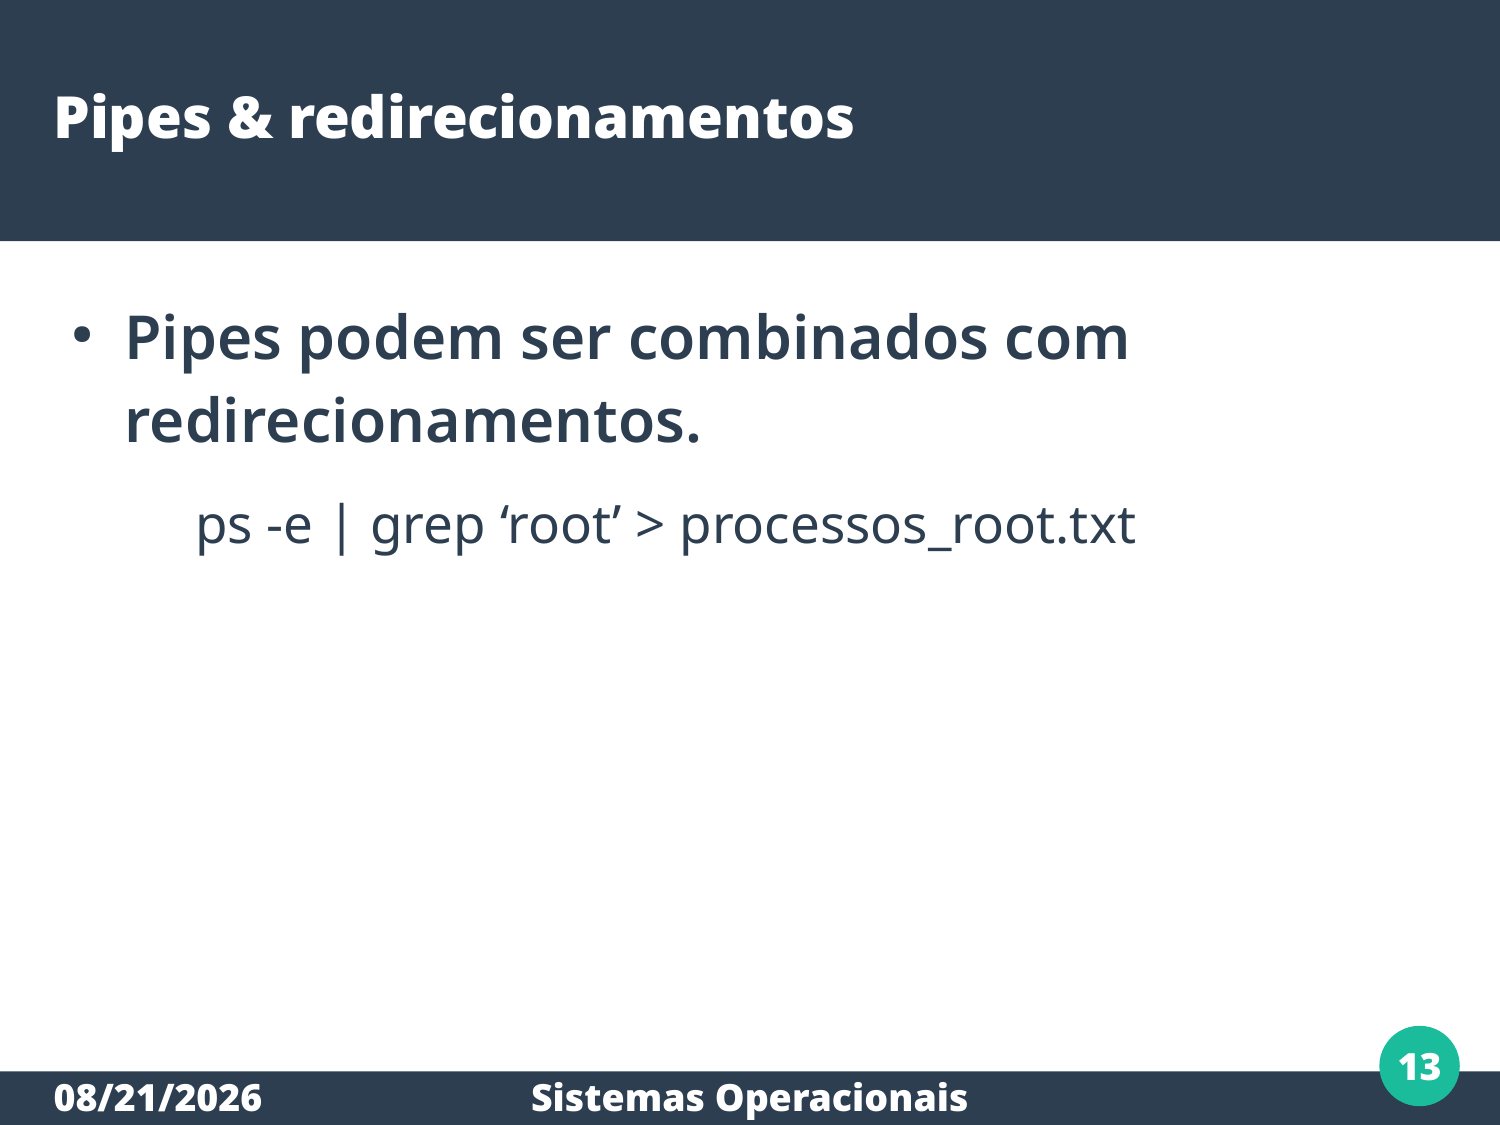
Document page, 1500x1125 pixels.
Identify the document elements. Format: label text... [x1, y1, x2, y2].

list Pipes podem ser combinados com redirecionamentos. ps -e | grep ‘root’ > processos_root.txt [53, 294, 1447, 1045]
title Pipes & redirecionamentos [53, 44, 1447, 188]
